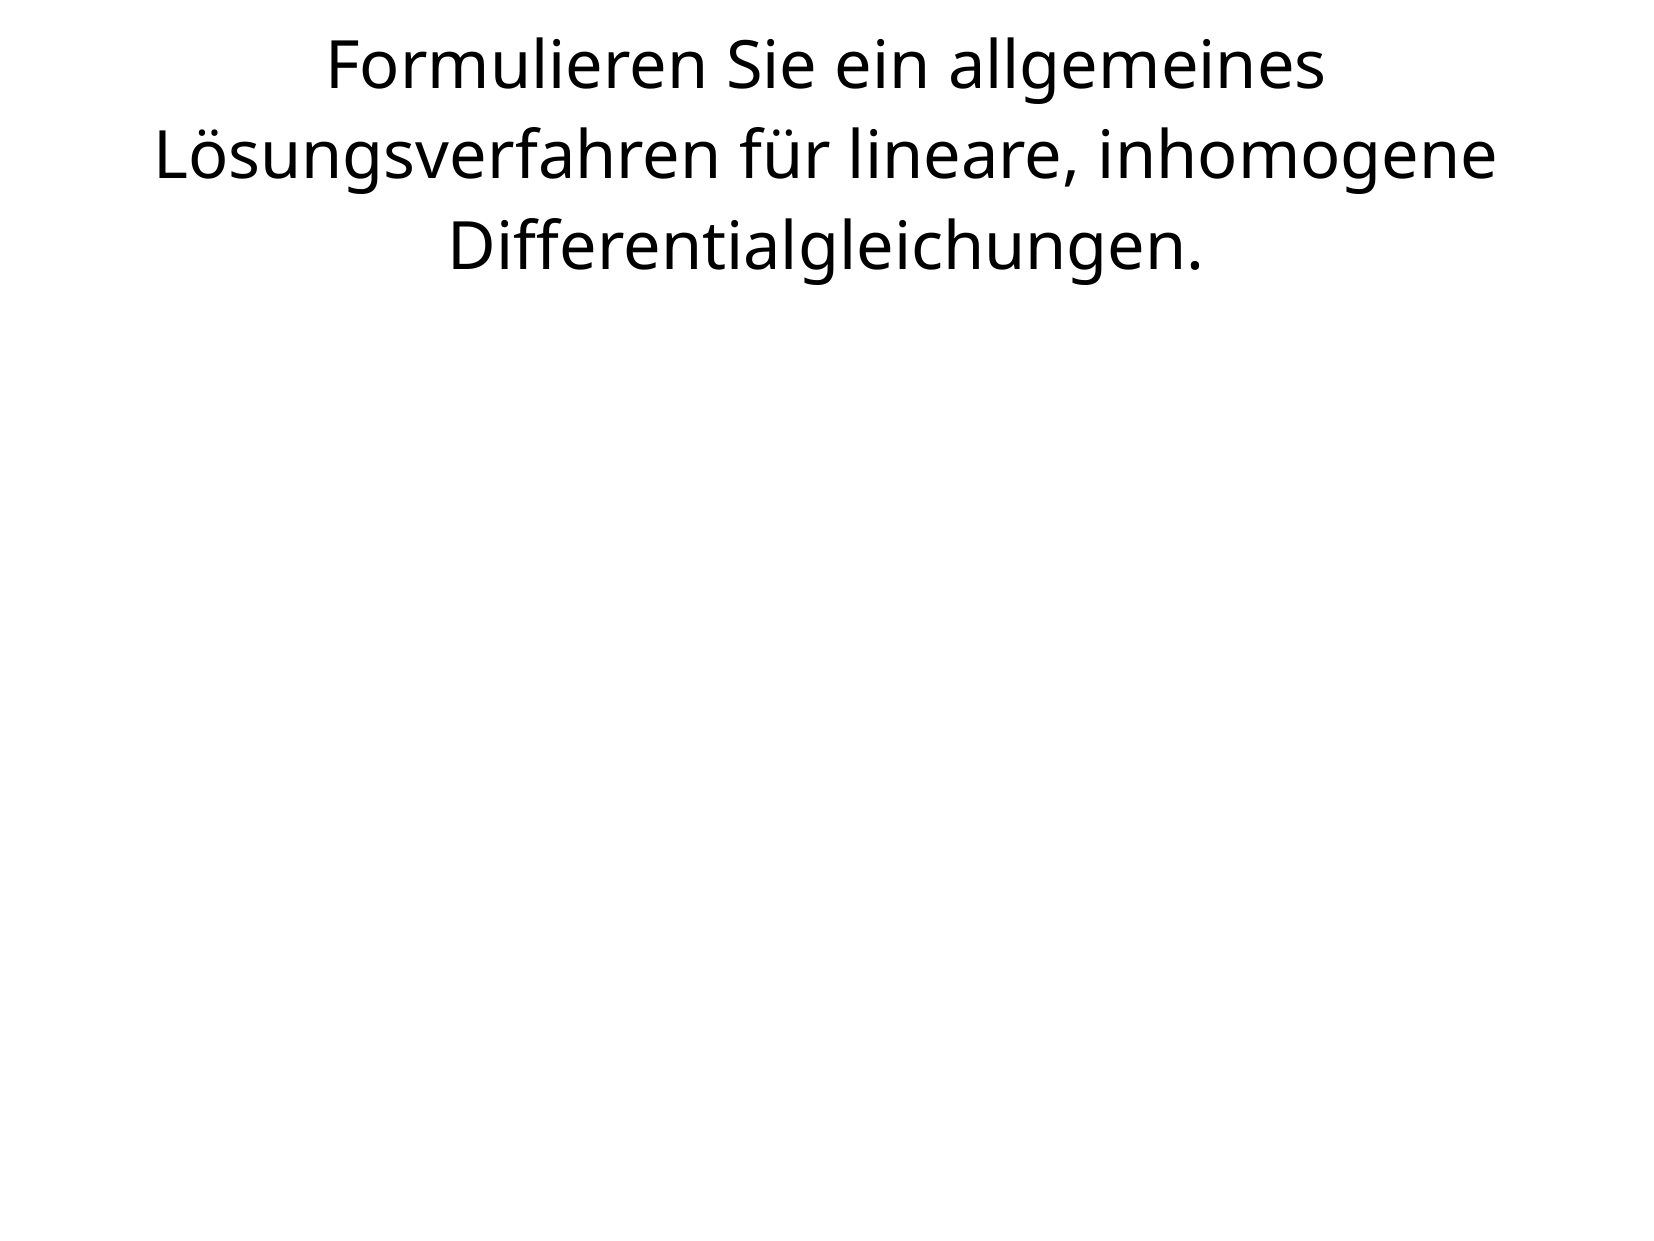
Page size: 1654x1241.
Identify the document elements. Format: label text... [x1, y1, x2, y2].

title Formulieren Sie ein allgemeines Lösungsverfahren für lineare, inhomogene Differentialgleichungen. [82, 49, 1571, 257]
